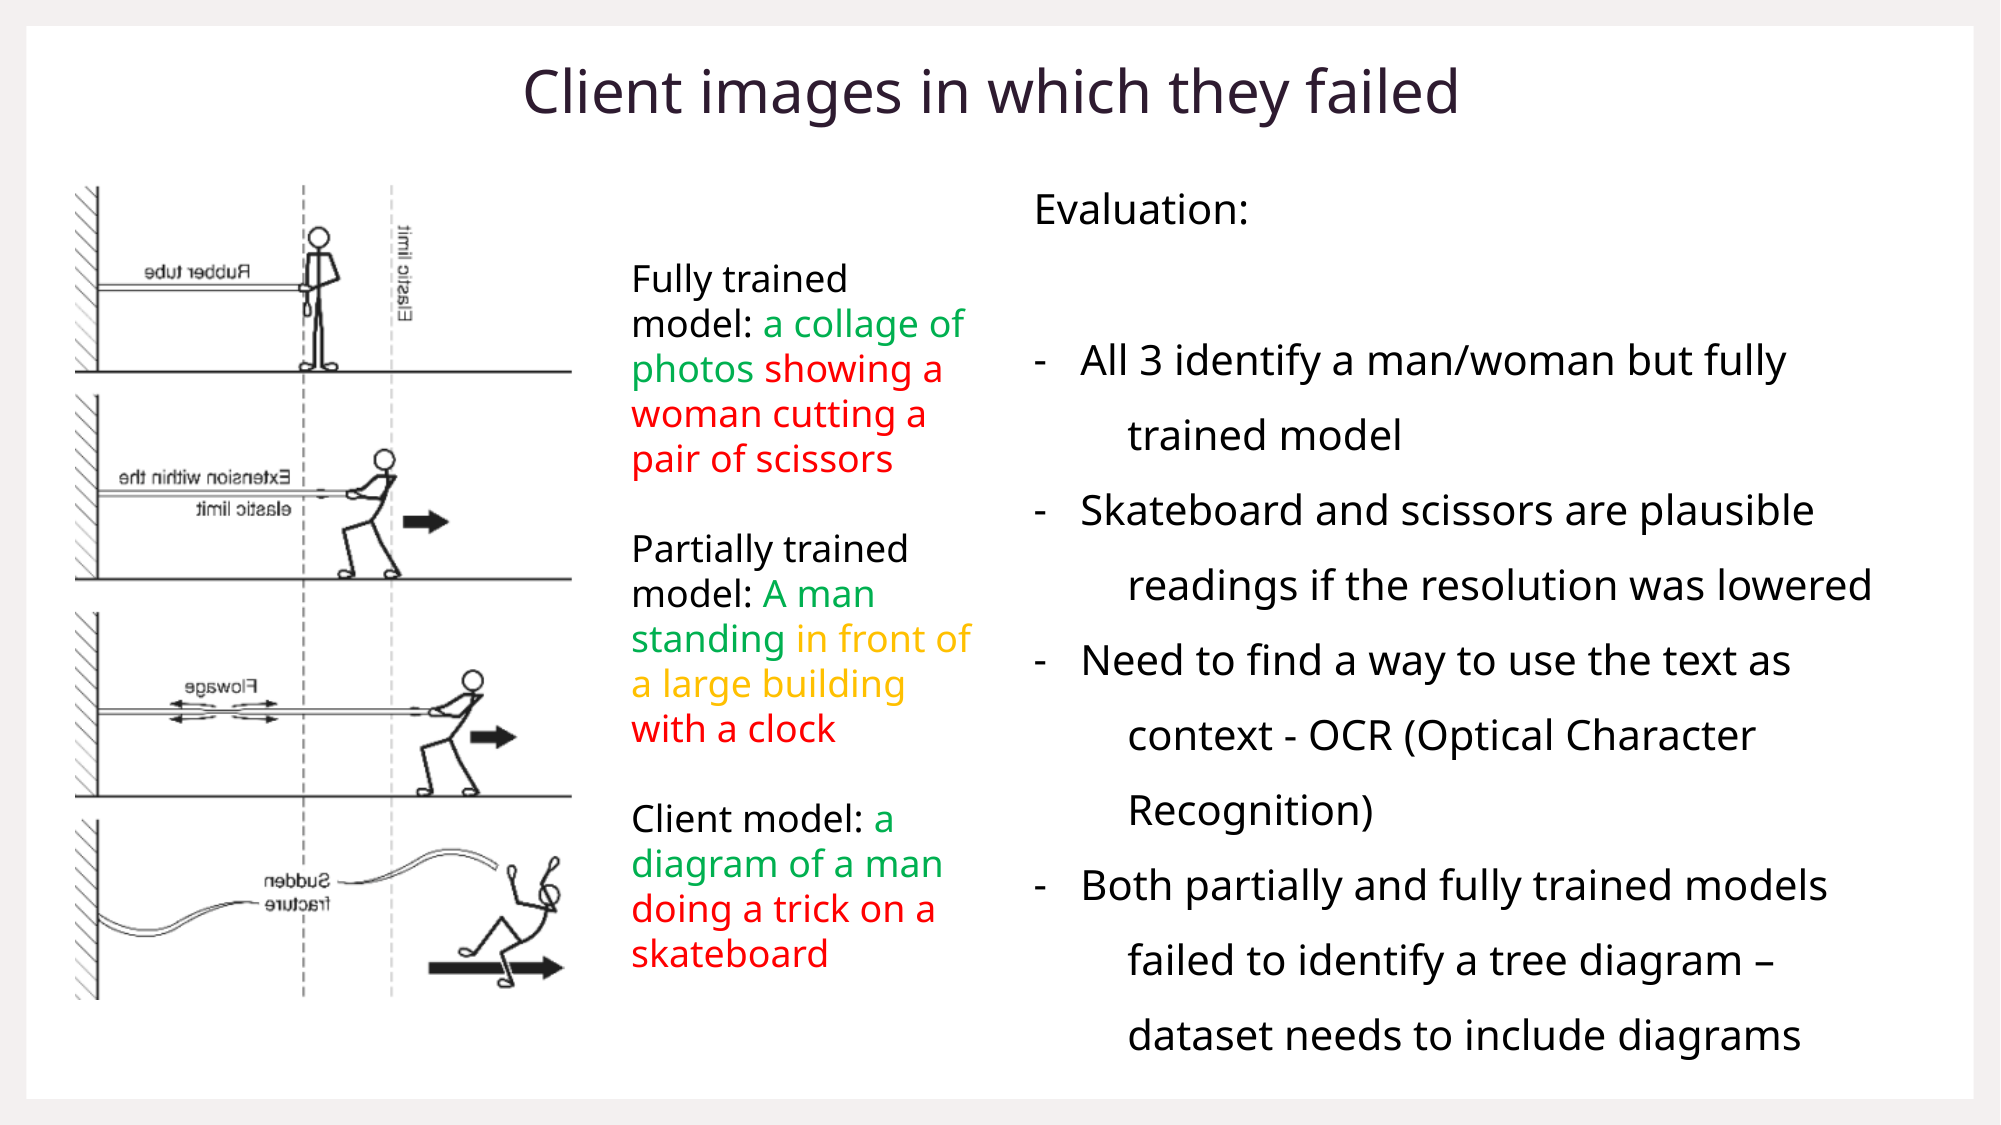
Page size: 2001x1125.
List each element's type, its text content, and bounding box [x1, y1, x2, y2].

text_box Evaluation: All 3 identify a man/woman but fully trained model Skateboard and scissors are plausible readings if the resolution was lowered Need to find a way to use the text as context - OCR (Optical Character Recognition) Both partially and fully trained models failed to identify a tree diagram – dataset needs to include diagrams [1018, 150, 1925, 991]
title Client images in which they failed [507, 31, 1493, 133]
picture [75, 163, 579, 1000]
text_box Fully trained model: a collage of photos showing a woman cutting a pair of scissors Partially trained model: A man standing in front of a large building with a clock Client model: a diagram of a man doing a trick on a skateboard [616, 247, 990, 945]
